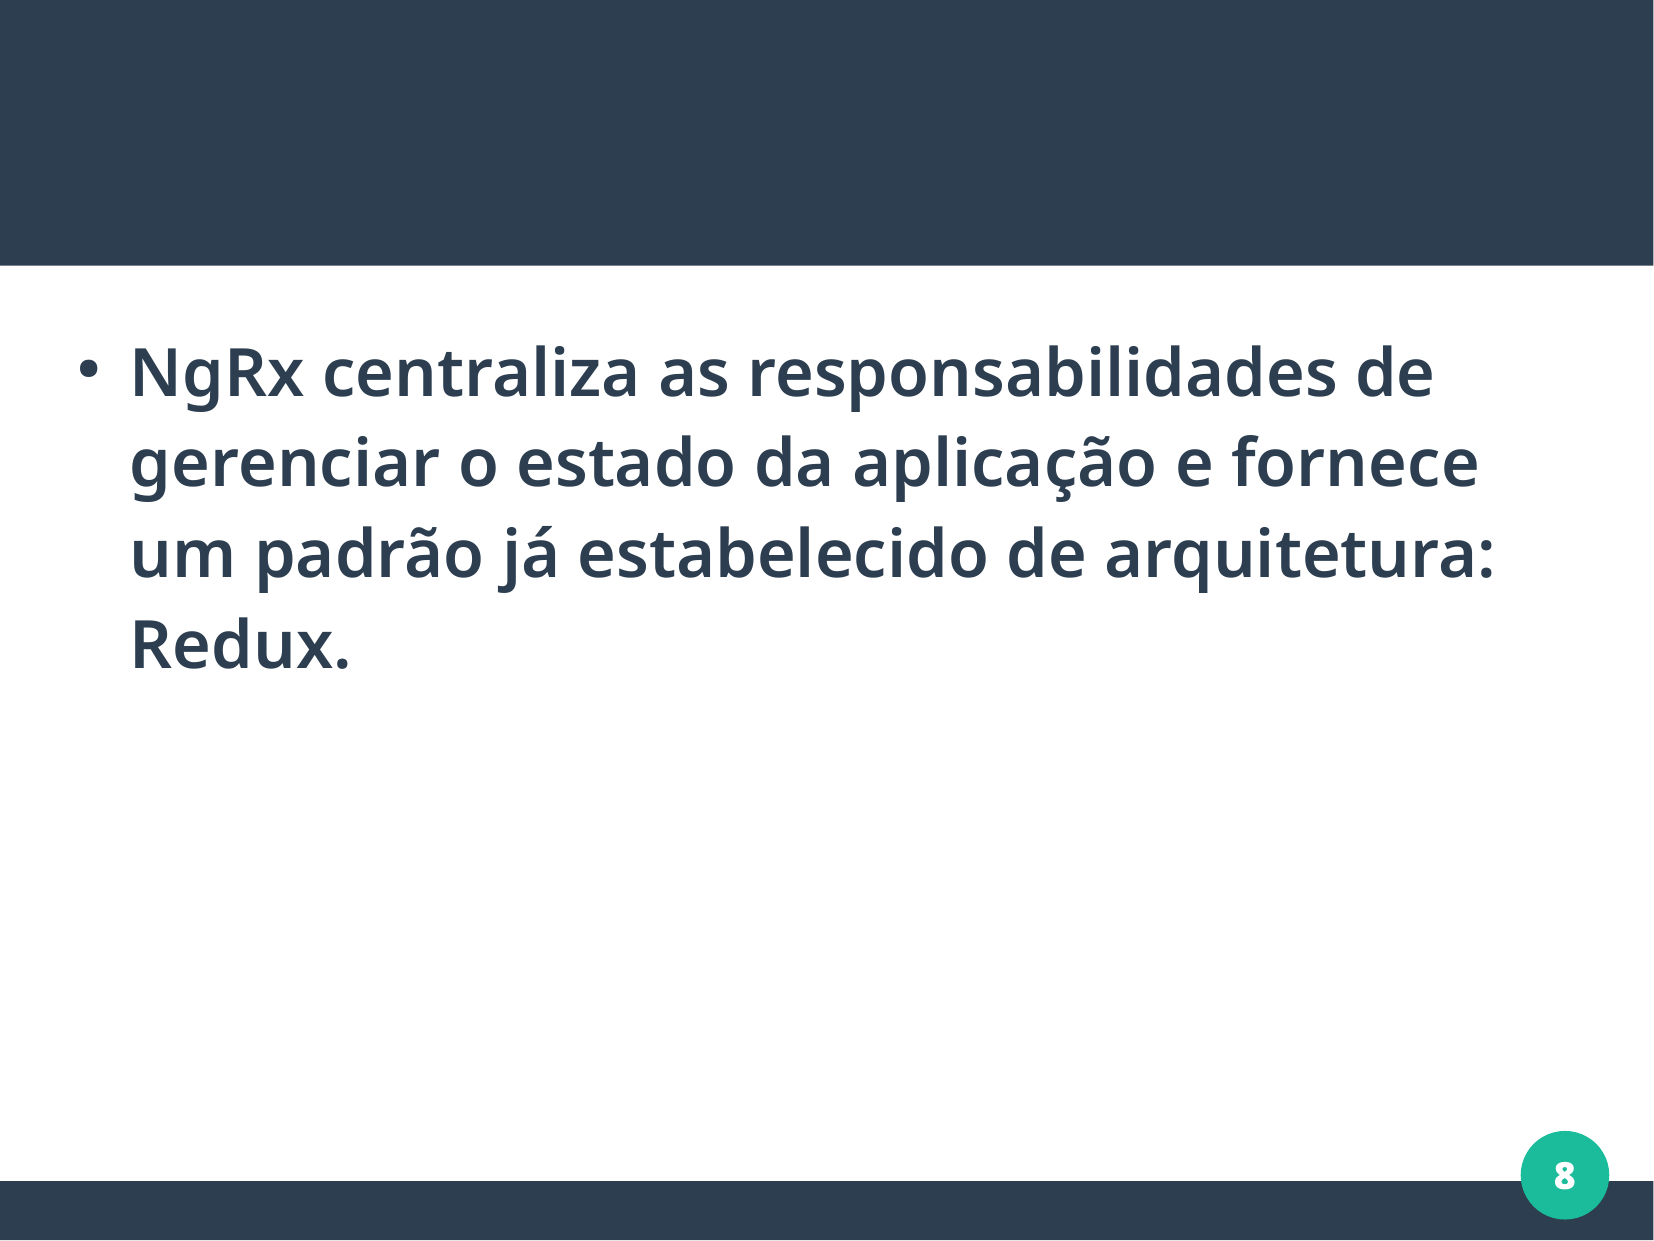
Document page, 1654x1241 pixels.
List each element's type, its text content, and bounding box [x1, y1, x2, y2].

list NgRx centraliza as responsabilidades de gerenciar o estado da aplicação e fornece um padrão já estabelecido de arquitetura: Redux. [59, 324, 1595, 1152]
